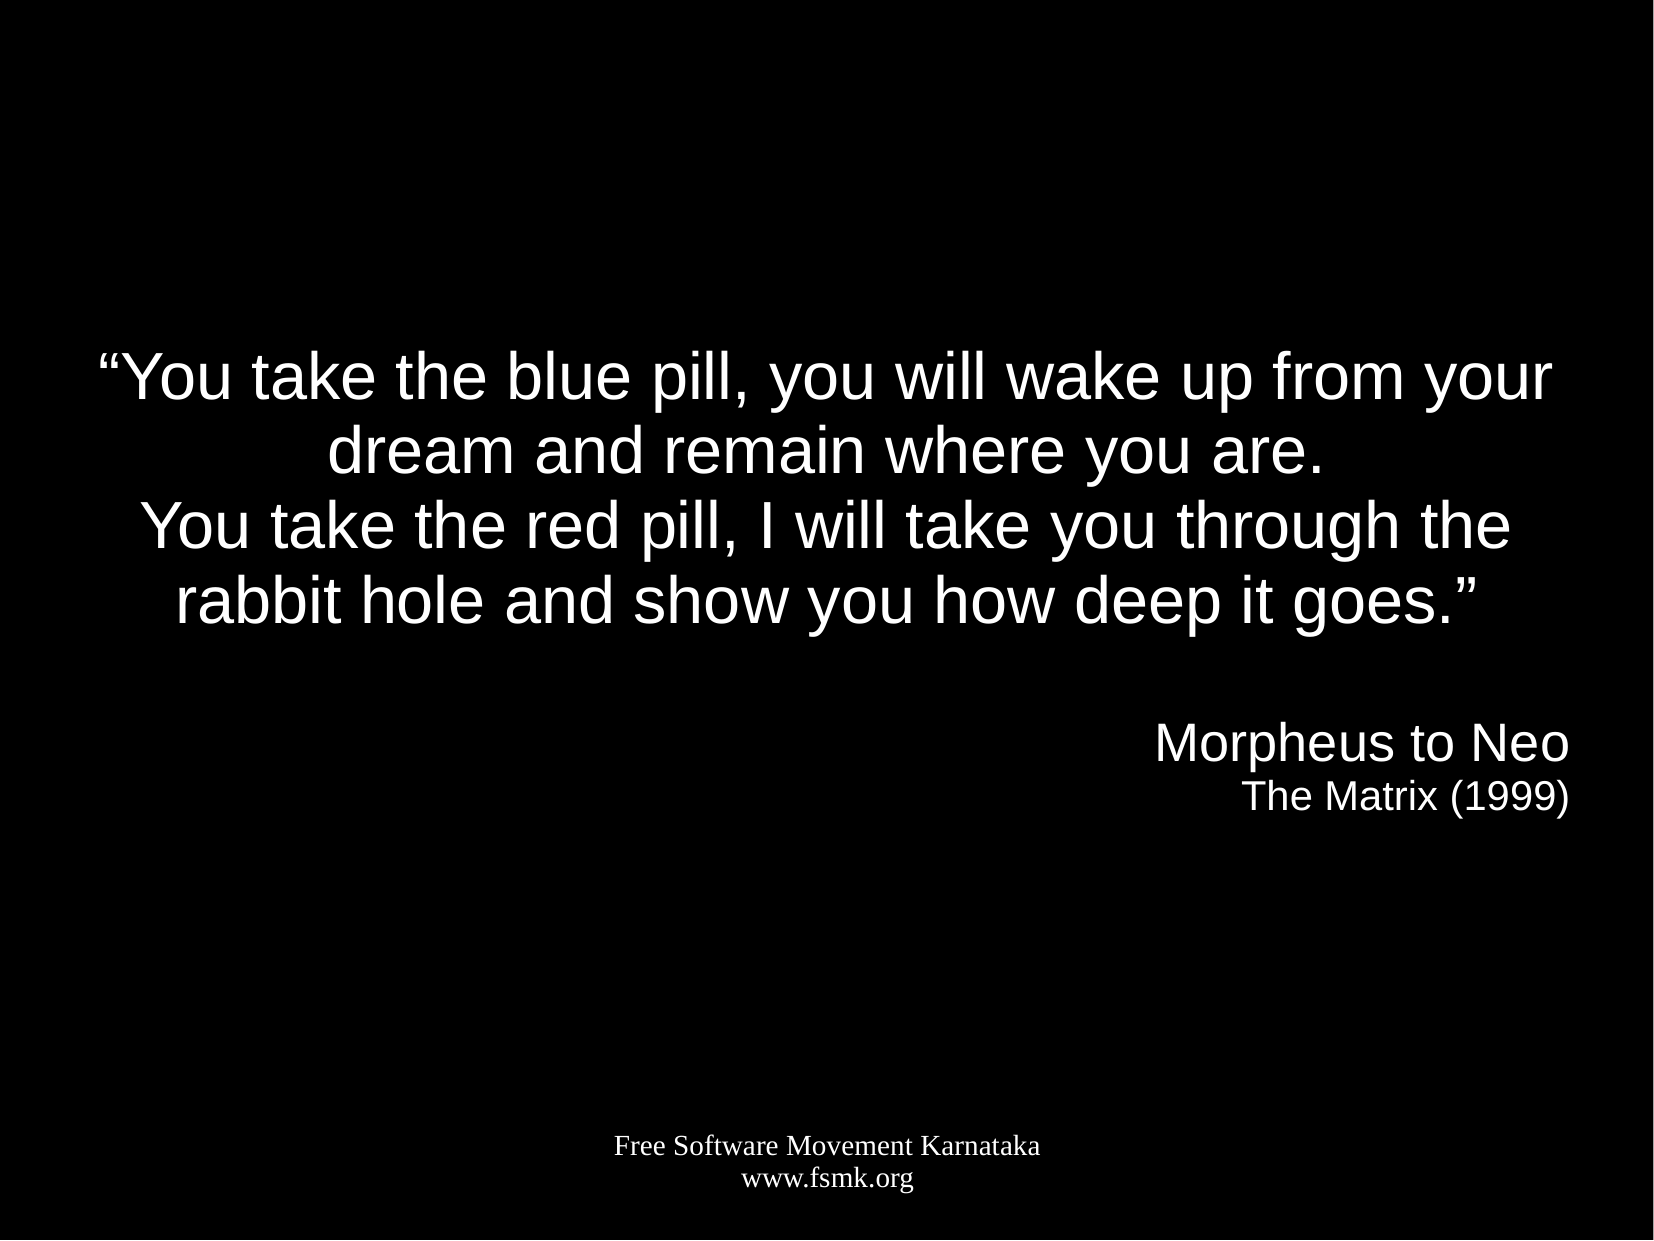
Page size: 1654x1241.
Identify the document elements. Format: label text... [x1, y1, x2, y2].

subtitle “You take the blue pill, you will wake up from your dream and remain where you are. You take the red pill, I will take you through the rabbit hole and show you how deep it goes.” Morpheus to Neo The Matrix (1999) [82, 49, 1571, 1109]
